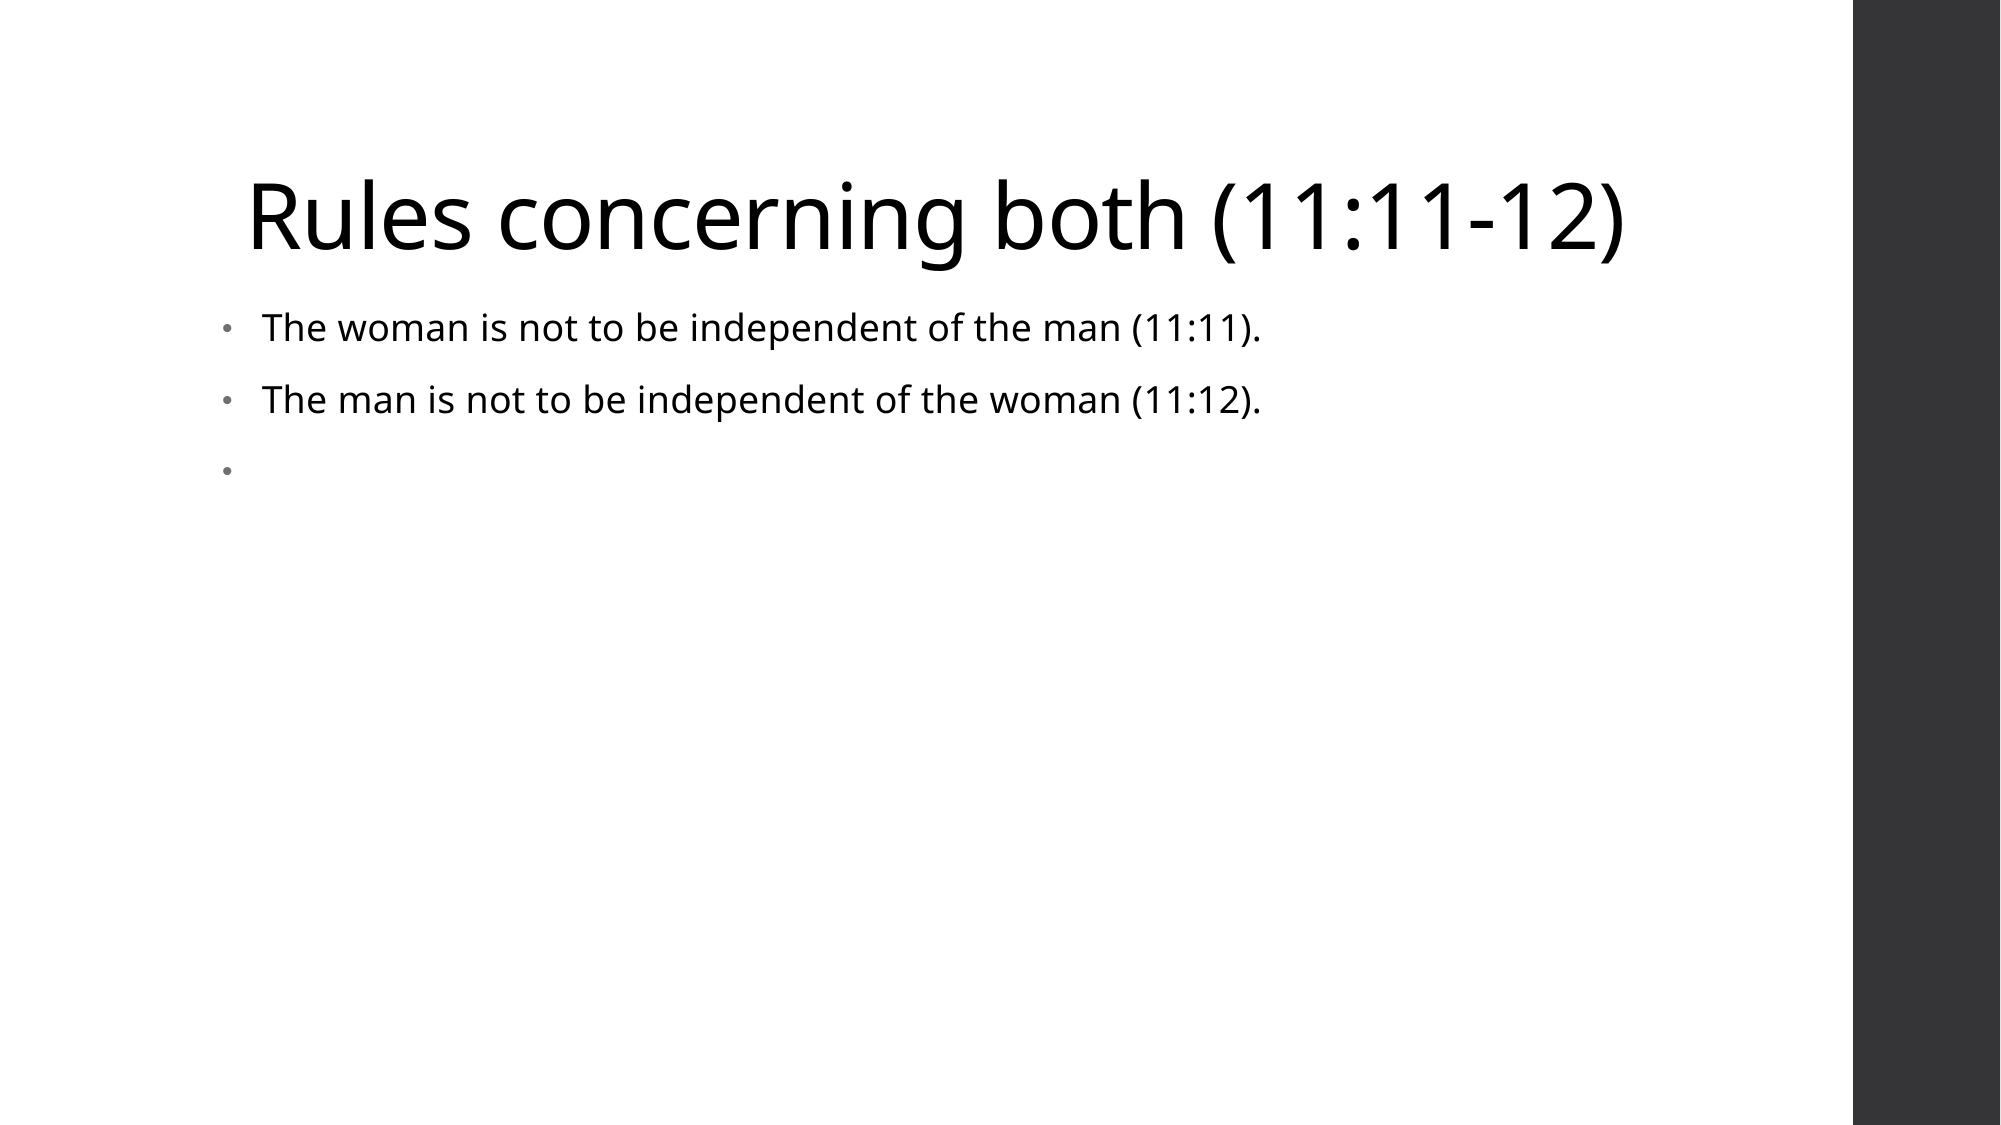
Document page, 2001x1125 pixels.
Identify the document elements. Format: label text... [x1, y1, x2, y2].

title Rules concerning both (11:11-12) [206, 60, 1797, 278]
list The woman is not to be independent of the man (11:11). The man is not to be independent of the woman (11:12). [206, 299, 1617, 1014]
